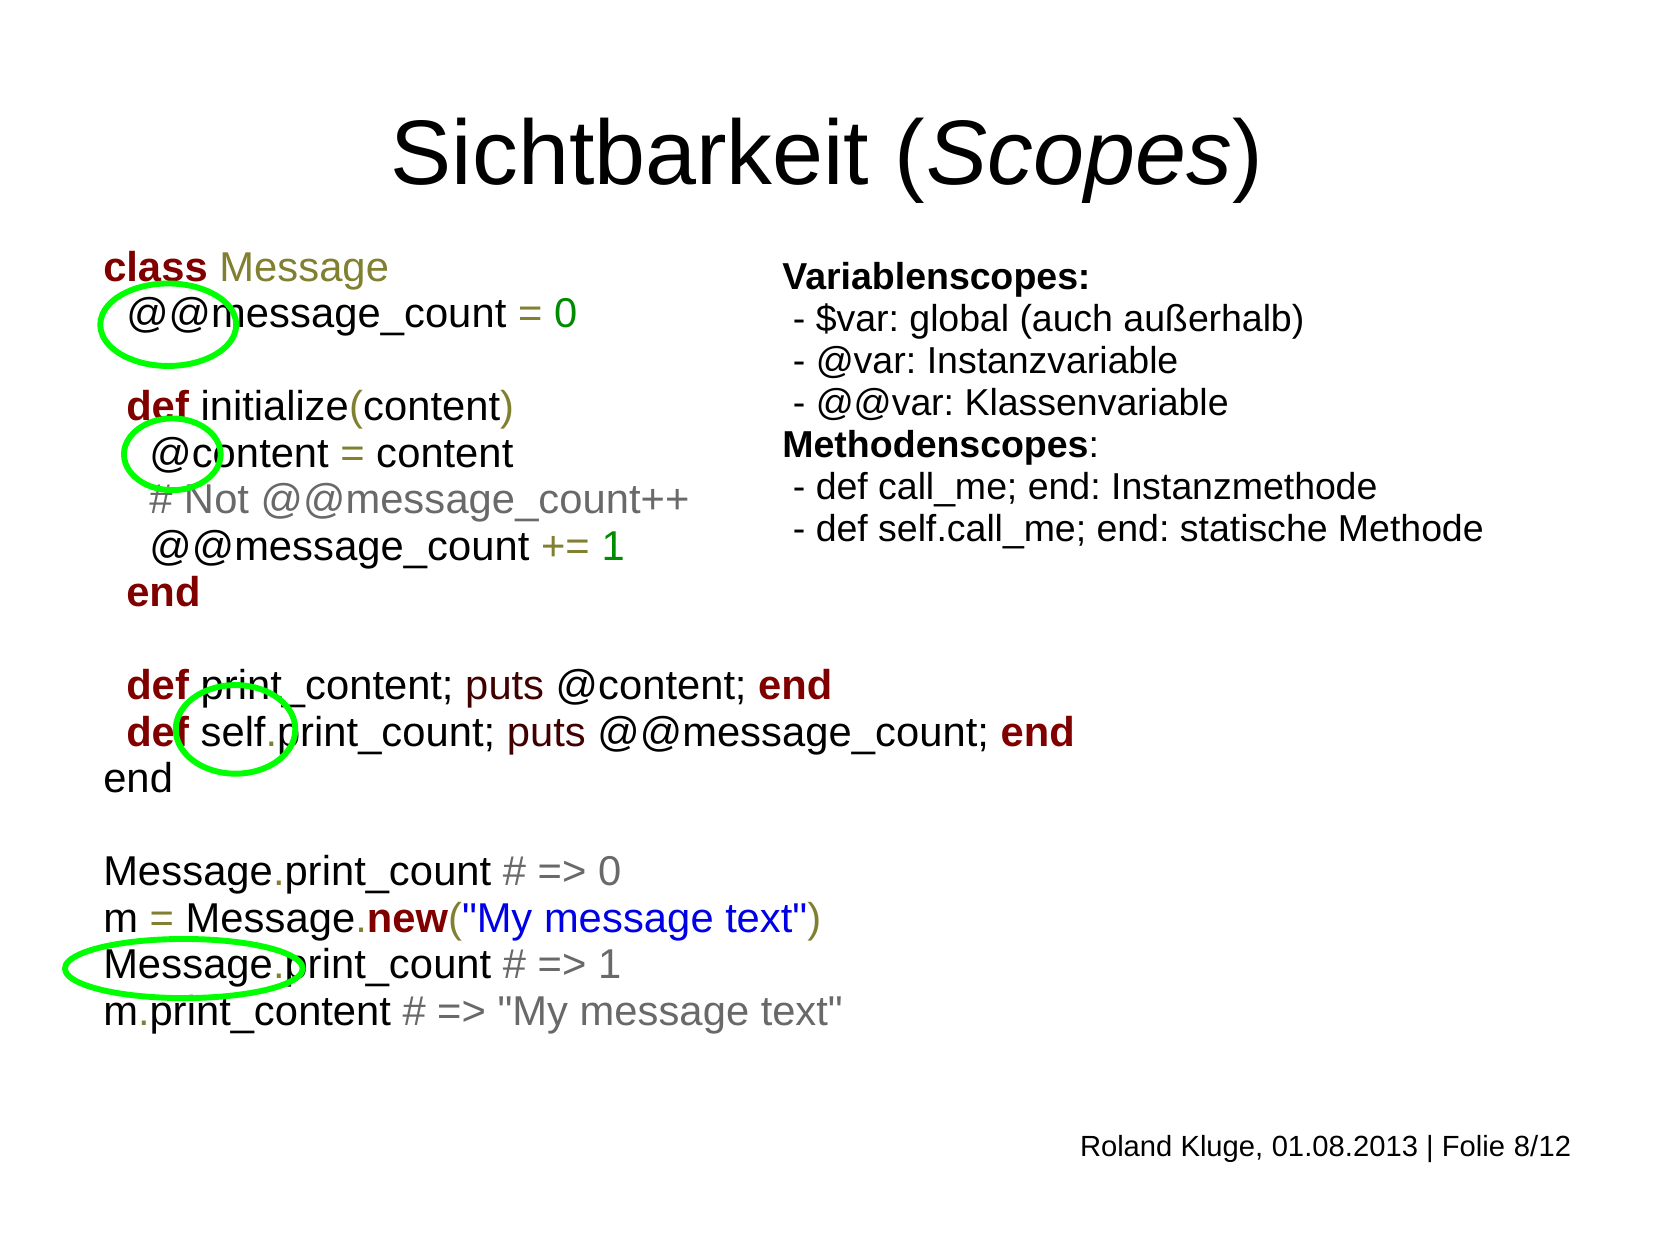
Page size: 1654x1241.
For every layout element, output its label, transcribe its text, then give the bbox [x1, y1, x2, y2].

text_box class Message @@message_count = 0 def initialize(content) @content = content # Not @@message_count++ @@message_count += 1 end def print_content; puts @content; end def self.print_count; puts @@message_count; end end Message.print_count # => 0 m = Message.new("My message text") Message.print_count # => 1 m.print_content # => "My message text" [88, 236, 1506, 1088]
text_box Variablenscopes: - $var: global (auch außerhalb) - @var: Instanzvariable - @@var: Klassenvariable Methodenscopes: - def call_me; end: Instanzmethode - def self.call_me; end: statische Methode [767, 248, 1506, 557]
title Sichtbarkeit (Scopes) [82, 49, 1571, 257]
text_box class Message @@message_count = 0 def initialize(content) @content = content # Not @@message_count++ @@message_count += 1 end def print_content; puts @content; end def self.print_count; puts @@message_count; end end Message.print_count # => 0 m = Message.new("My message text") Message.print_count # => 1 m.print_content # => "My message text" [88, 942, 299, 995]
